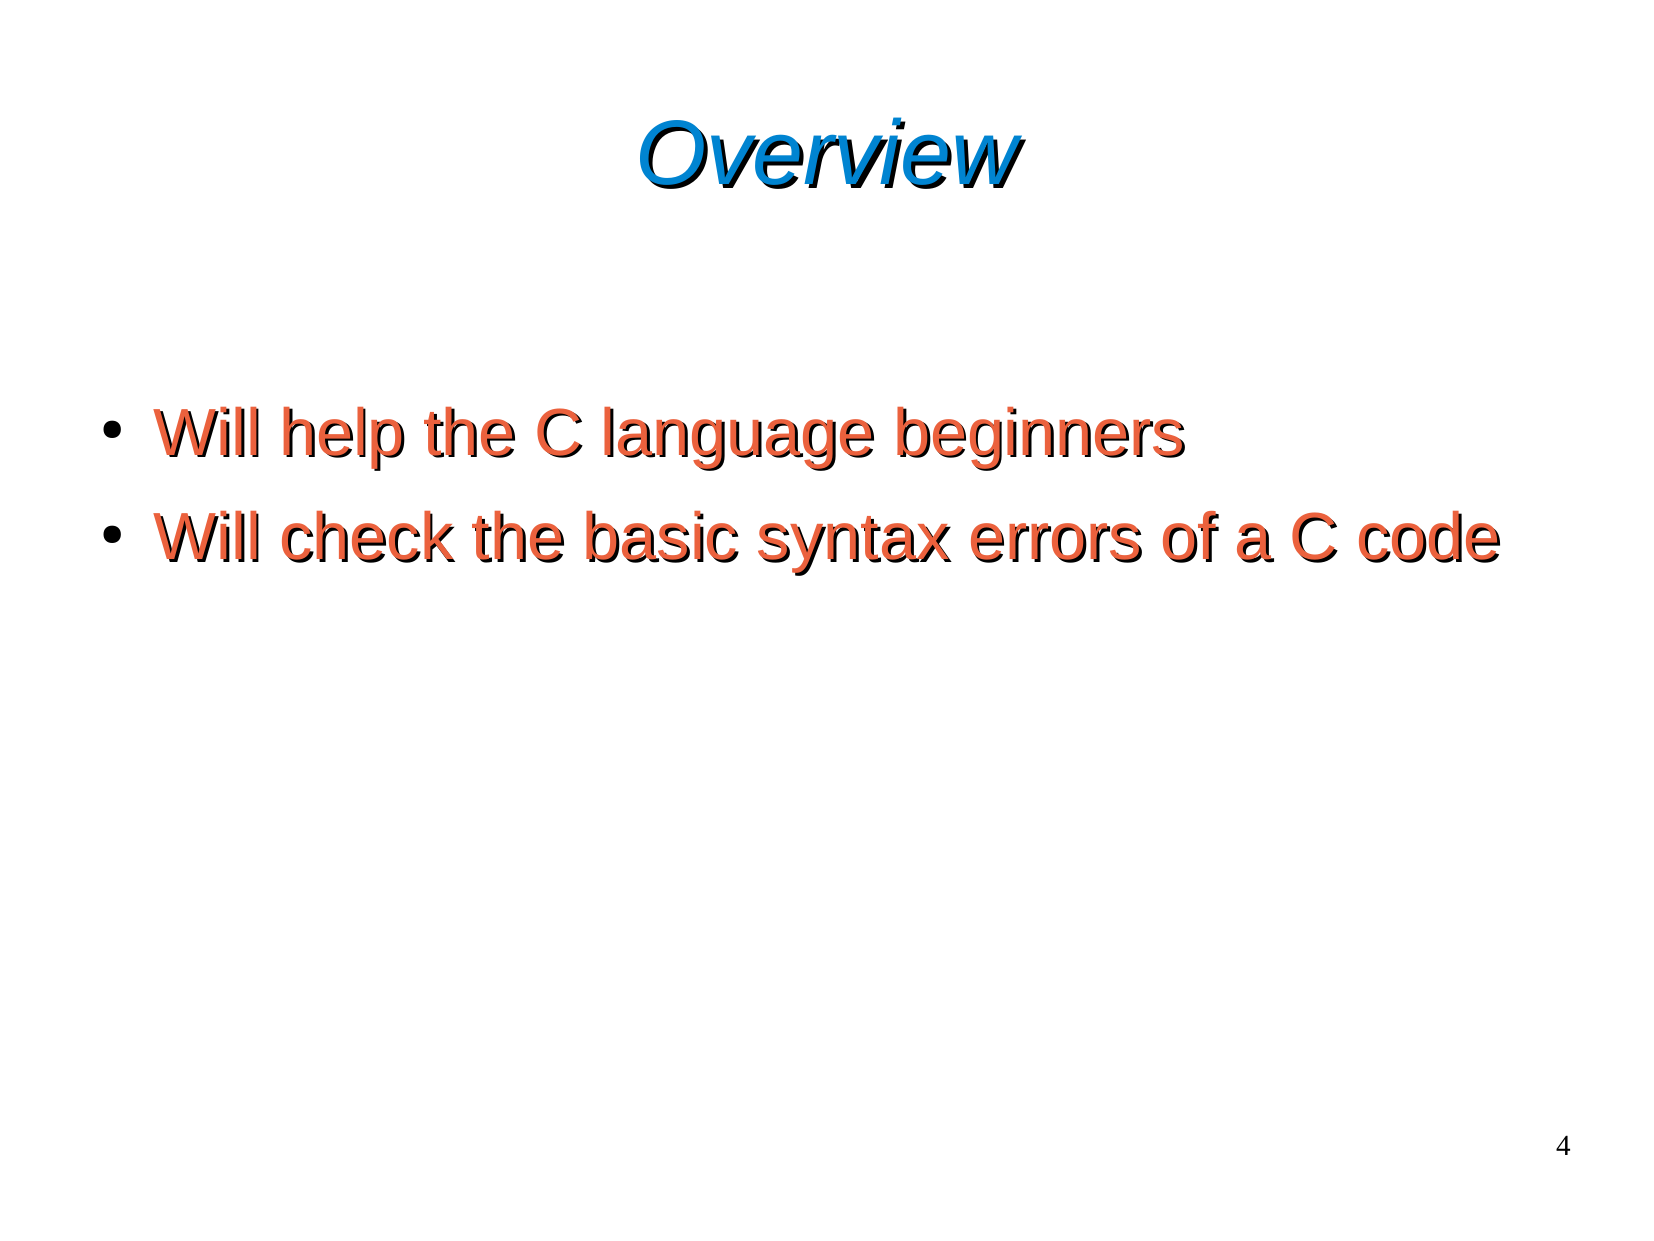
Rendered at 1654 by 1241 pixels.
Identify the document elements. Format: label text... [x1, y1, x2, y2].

list Will help the C language beginners Will check the basic syntax errors of a C code [82, 290, 1538, 1010]
title Overview [82, 49, 1571, 257]
